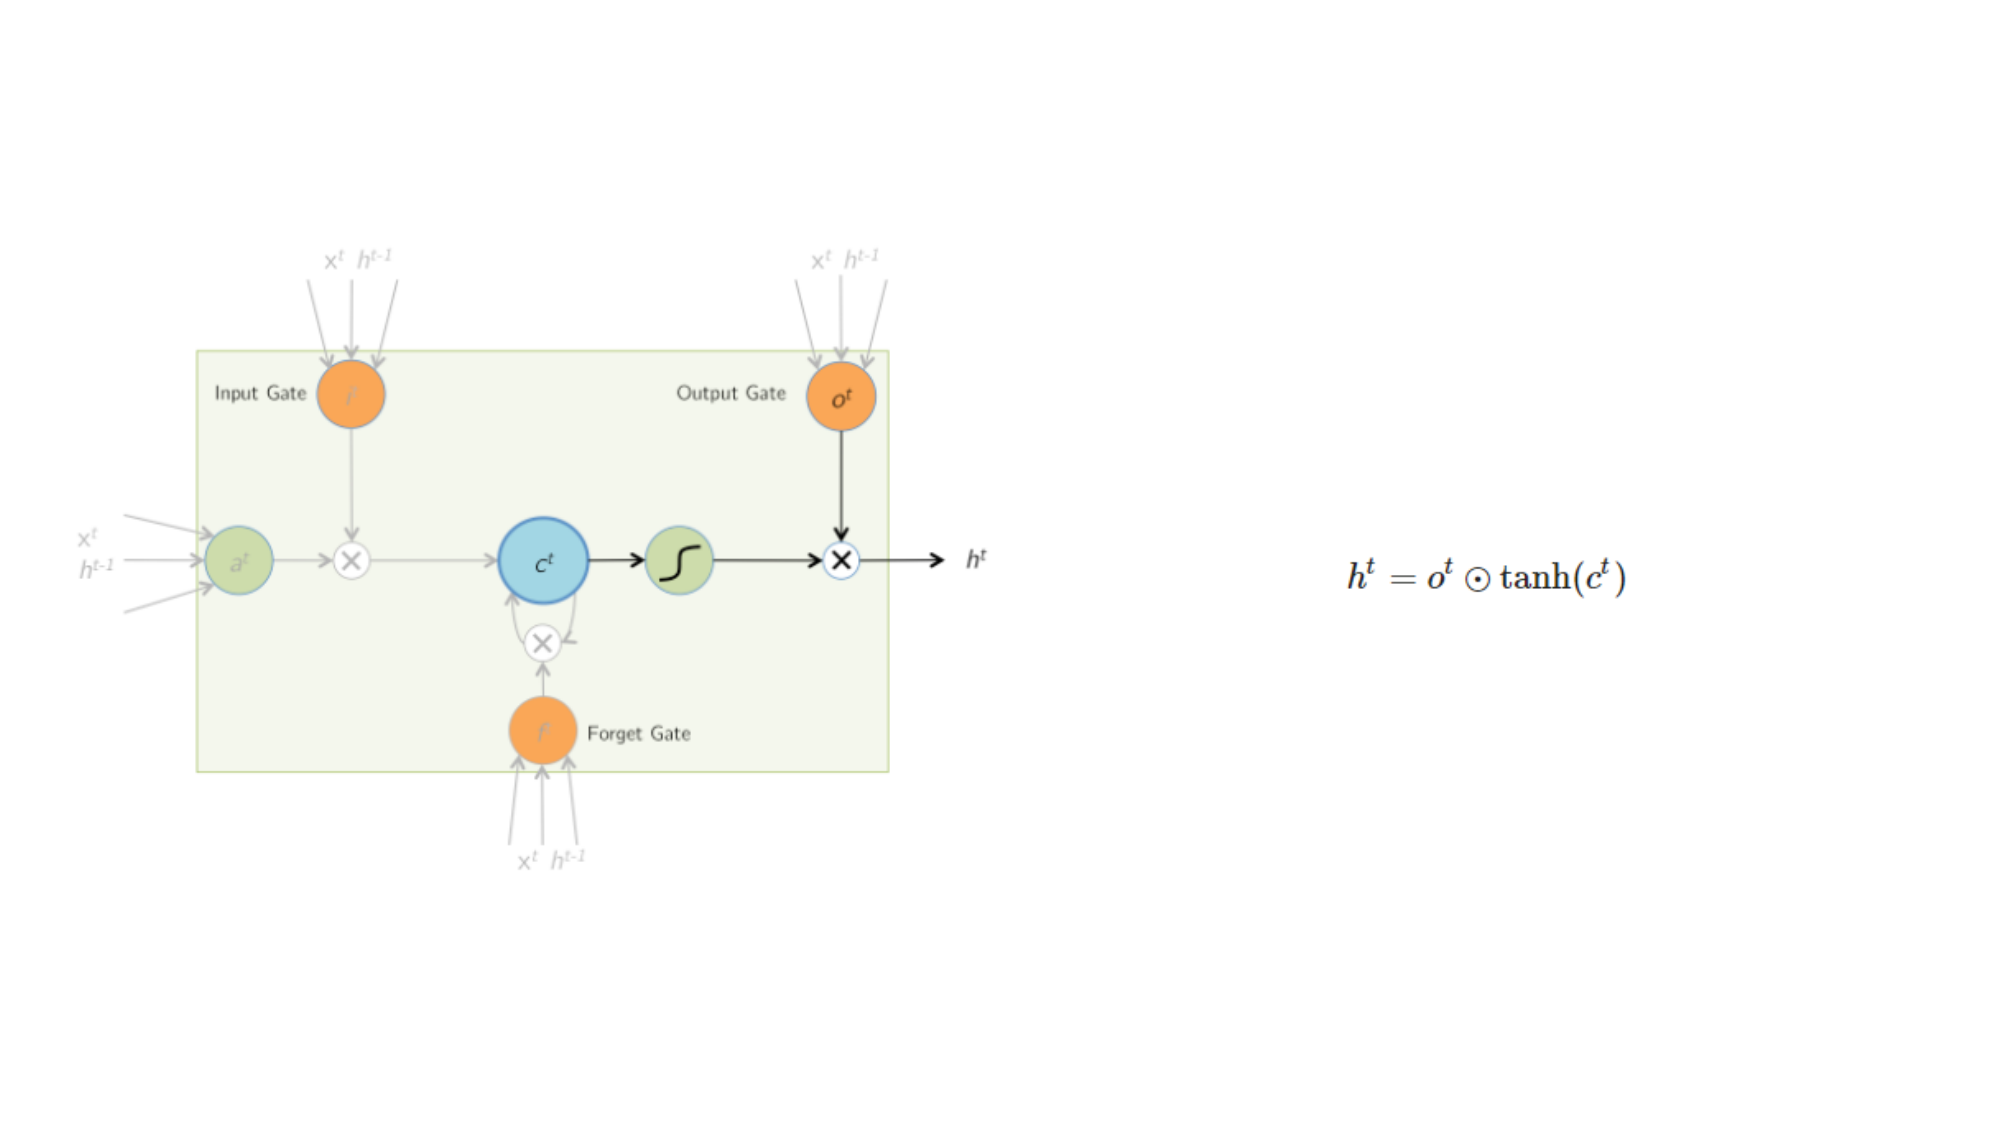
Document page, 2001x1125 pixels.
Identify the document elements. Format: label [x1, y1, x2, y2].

picture [51, 240, 1701, 885]
